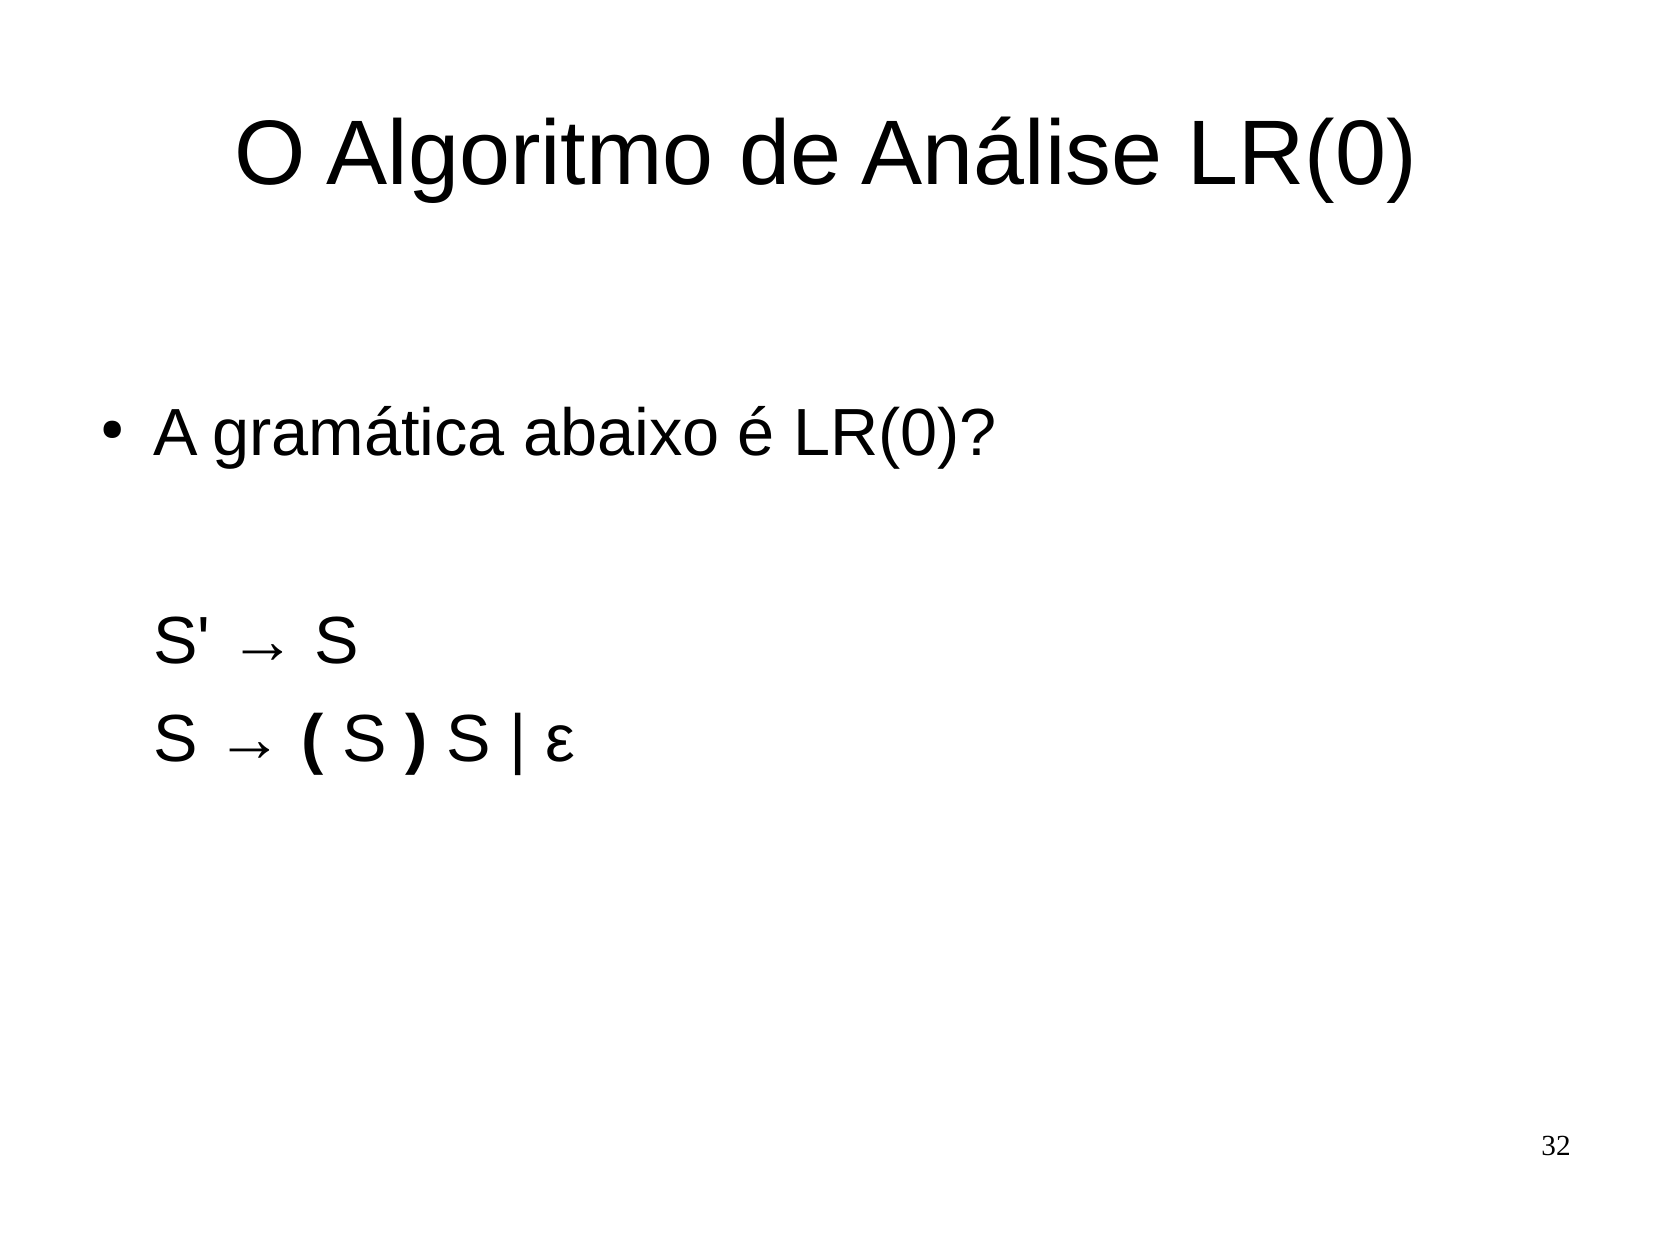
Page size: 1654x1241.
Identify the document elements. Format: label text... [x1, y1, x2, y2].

title O Algoritmo de Análise LR(0) [82, 49, 1571, 257]
list A gramática abaixo é LR(0)? S' → S S → ( S ) S | ε [82, 290, 1571, 1010]
